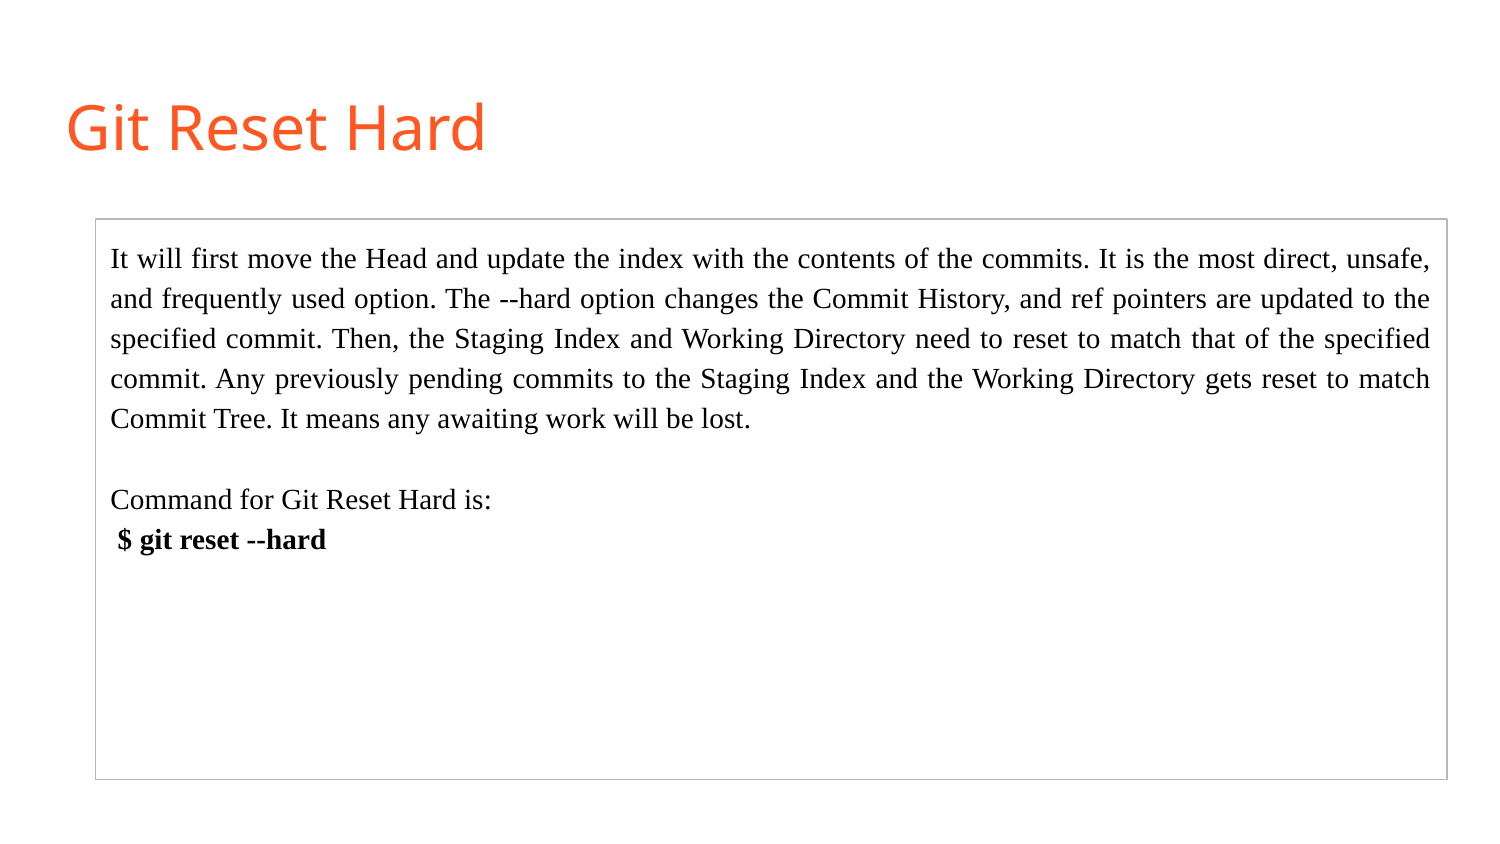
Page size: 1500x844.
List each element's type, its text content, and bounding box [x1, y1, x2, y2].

text_box Git Reset Hard [51, 72, 1449, 167]
text_box It will first move the Head and update the index with the contents of the commits. It is the most direct, unsafe, and frequently used option. The --hard option changes the Commit History, and ref pointers are updated to the specified commit. Then, the Staging Index and Working Directory need to reset to match that of the specified commit. Any previously pending commits to the Staging Index and the Working Directory gets reset to match Commit Tree. It means any awaiting work will be lost. Command for Git Reset Hard is: $ git reset --hard [95, 219, 1447, 780]
